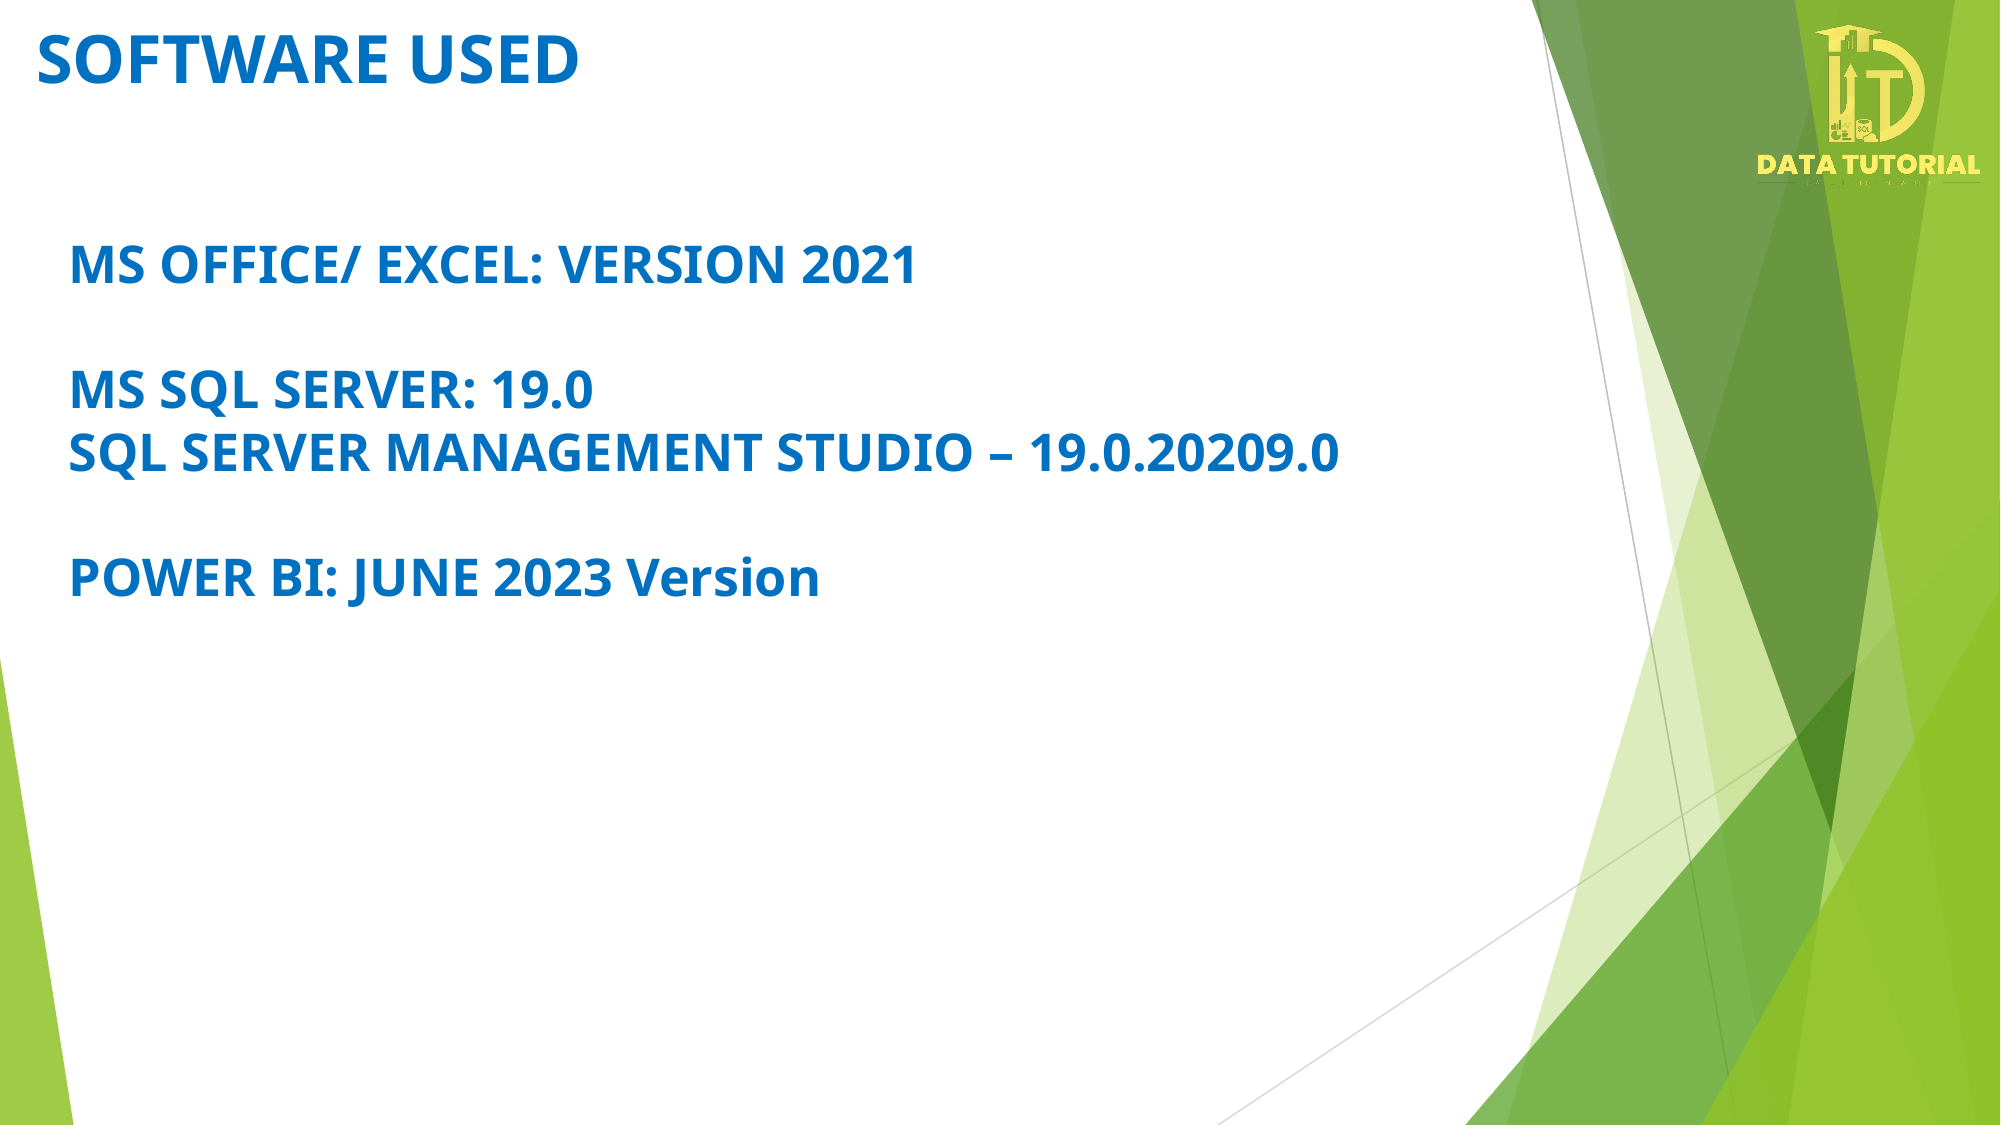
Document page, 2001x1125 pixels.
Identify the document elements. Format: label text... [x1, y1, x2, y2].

text_box SOFTWARE USED [20, 9, 1563, 106]
text_box MS OFFICE/ EXCEL: VERSION 2021 MS SQL SERVER: 19.0 SQL SERVER MANAGEMENT STUDIO – 19.0.20209.0 POWER BI: JUNE 2023 Version [53, 224, 1473, 619]
picture [1758, 25, 1980, 185]
